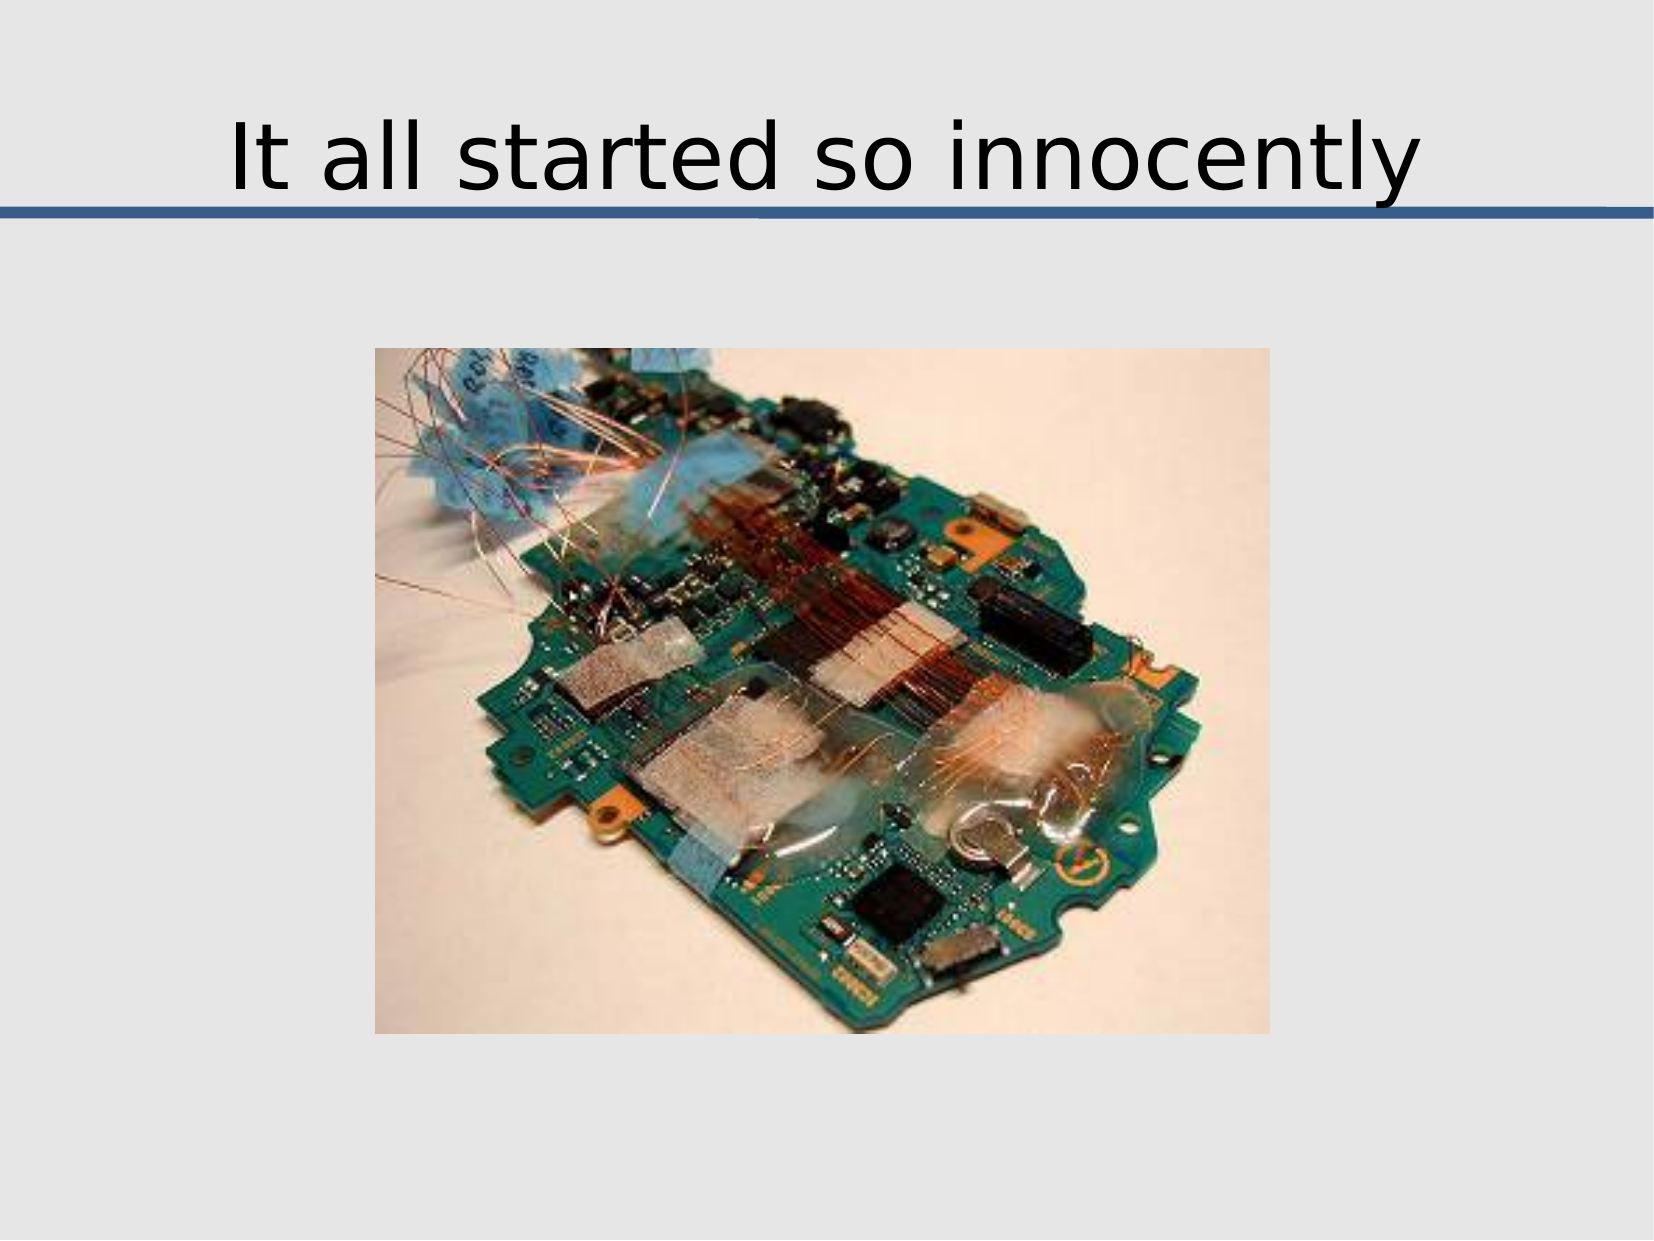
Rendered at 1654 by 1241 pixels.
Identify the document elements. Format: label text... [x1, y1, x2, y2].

title It all started so innocently [82, 49, 1571, 257]
picture [375, 348, 1270, 1034]
